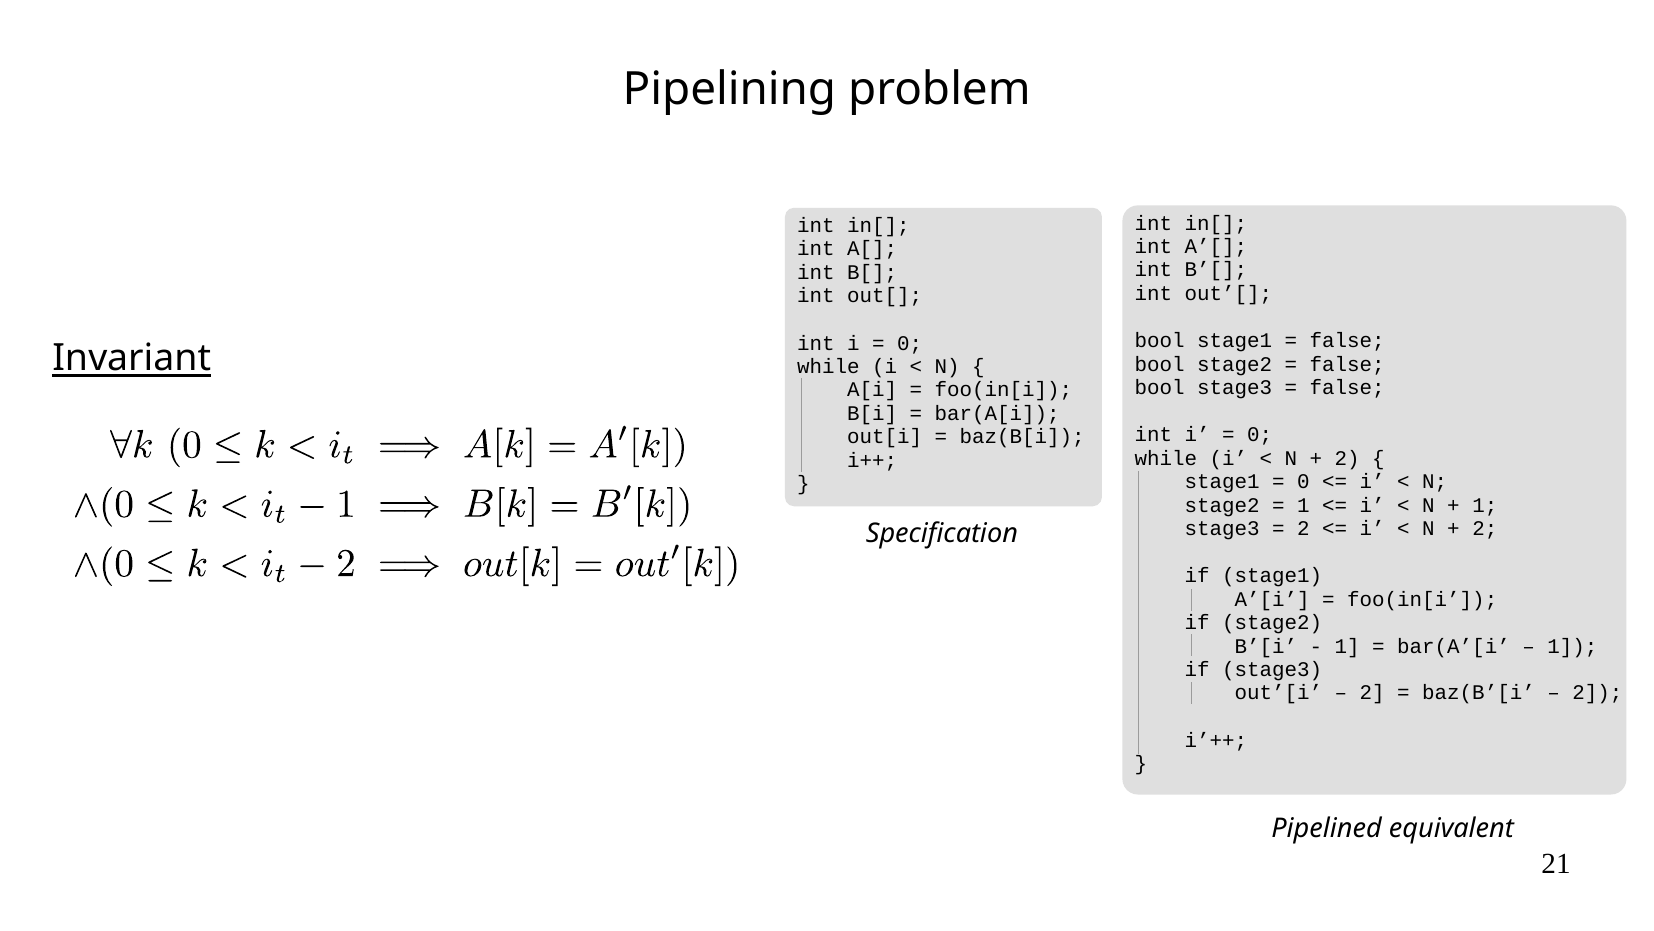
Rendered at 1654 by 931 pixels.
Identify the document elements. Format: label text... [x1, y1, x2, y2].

text_box [75, 552, 97, 578]
text_box [679, 487, 689, 527]
text_box [102, 546, 113, 587]
text_box [339, 490, 353, 517]
text_box [275, 564, 285, 583]
text_box [523, 546, 529, 587]
text_box [483, 558, 504, 577]
text_box [338, 549, 354, 577]
text_box [170, 427, 180, 468]
text_box [667, 487, 673, 527]
text_box [552, 546, 558, 587]
text_box [641, 429, 660, 458]
text_box [499, 487, 505, 527]
text_box [290, 436, 315, 459]
text_box [589, 429, 617, 458]
text_box [662, 427, 668, 468]
text_box [329, 439, 340, 458]
text_box Specification [848, 506, 1036, 555]
text_box [505, 429, 524, 458]
text_box [188, 489, 207, 518]
text_box [633, 427, 639, 468]
text_box [616, 558, 656, 577]
text_box [497, 427, 503, 468]
text_box [623, 484, 631, 500]
text_box [188, 548, 207, 577]
text_box [261, 499, 273, 518]
text_box [525, 427, 532, 468]
text_box [379, 436, 439, 459]
text_box [686, 546, 692, 587]
text_box [261, 558, 273, 577]
text_box [657, 551, 670, 577]
text_box [148, 550, 173, 574]
text_box [134, 429, 152, 458]
text_box [222, 495, 247, 519]
text_box [115, 490, 133, 518]
text_box int in[]; int A[]; int B[]; int out[]; int i = 0; while (i < N) { A[i] = foo(in[i]); B[i] = bar(A[i]); out[i] = baz(B[i]); i++; } [782, 207, 1102, 529]
text_box Pipelined equivalent [1242, 801, 1543, 850]
text_box [256, 429, 275, 458]
text_box [694, 548, 713, 577]
text_box [727, 546, 737, 587]
text_box [714, 546, 721, 587]
text_box [275, 505, 285, 523]
text_box [671, 544, 679, 559]
text_box [646, 489, 665, 518]
text_box [215, 432, 241, 456]
text_box [464, 429, 492, 458]
text_box Pipelining problem [451, 47, 1202, 119]
text_box [507, 489, 526, 518]
text_box int in[]; int A’[]; int B’[]; int out’[]; bool stage1 = false; bool stage2 = false; bool stage3 = false; int i’ = 0; while (i’ < N + 2) { stage1 = 0 <= i’ < N; stage2 = 1 <= i’ < N + 1; stage3 = 2 <= i’ < N + 2; if (stage1) A’[i’] = foo(in[i’]); if (stage2) B’[i’ - 1] = bar(A’[i’ – 1]); if (stage3) out’[i’ – 2] = baz(B’[i’ – 2]); i’++; } [1119, 205, 1645, 808]
text_box [222, 554, 247, 578]
text_box [102, 487, 113, 527]
text_box [379, 555, 439, 578]
text_box [183, 431, 201, 459]
text_box [638, 487, 644, 527]
text_box [619, 425, 627, 440]
text_box [505, 551, 518, 577]
text_box [75, 493, 97, 518]
text_box [148, 491, 173, 515]
text_box [464, 558, 482, 577]
text_box [464, 489, 493, 517]
text_box [531, 548, 550, 577]
text_box Invariant [37, 323, 263, 385]
text_box [674, 427, 684, 468]
text_box [110, 429, 132, 459]
text_box [592, 489, 621, 517]
text_box [528, 487, 534, 527]
text_box [379, 496, 439, 518]
text_box [115, 549, 133, 578]
text_box [343, 446, 353, 464]
